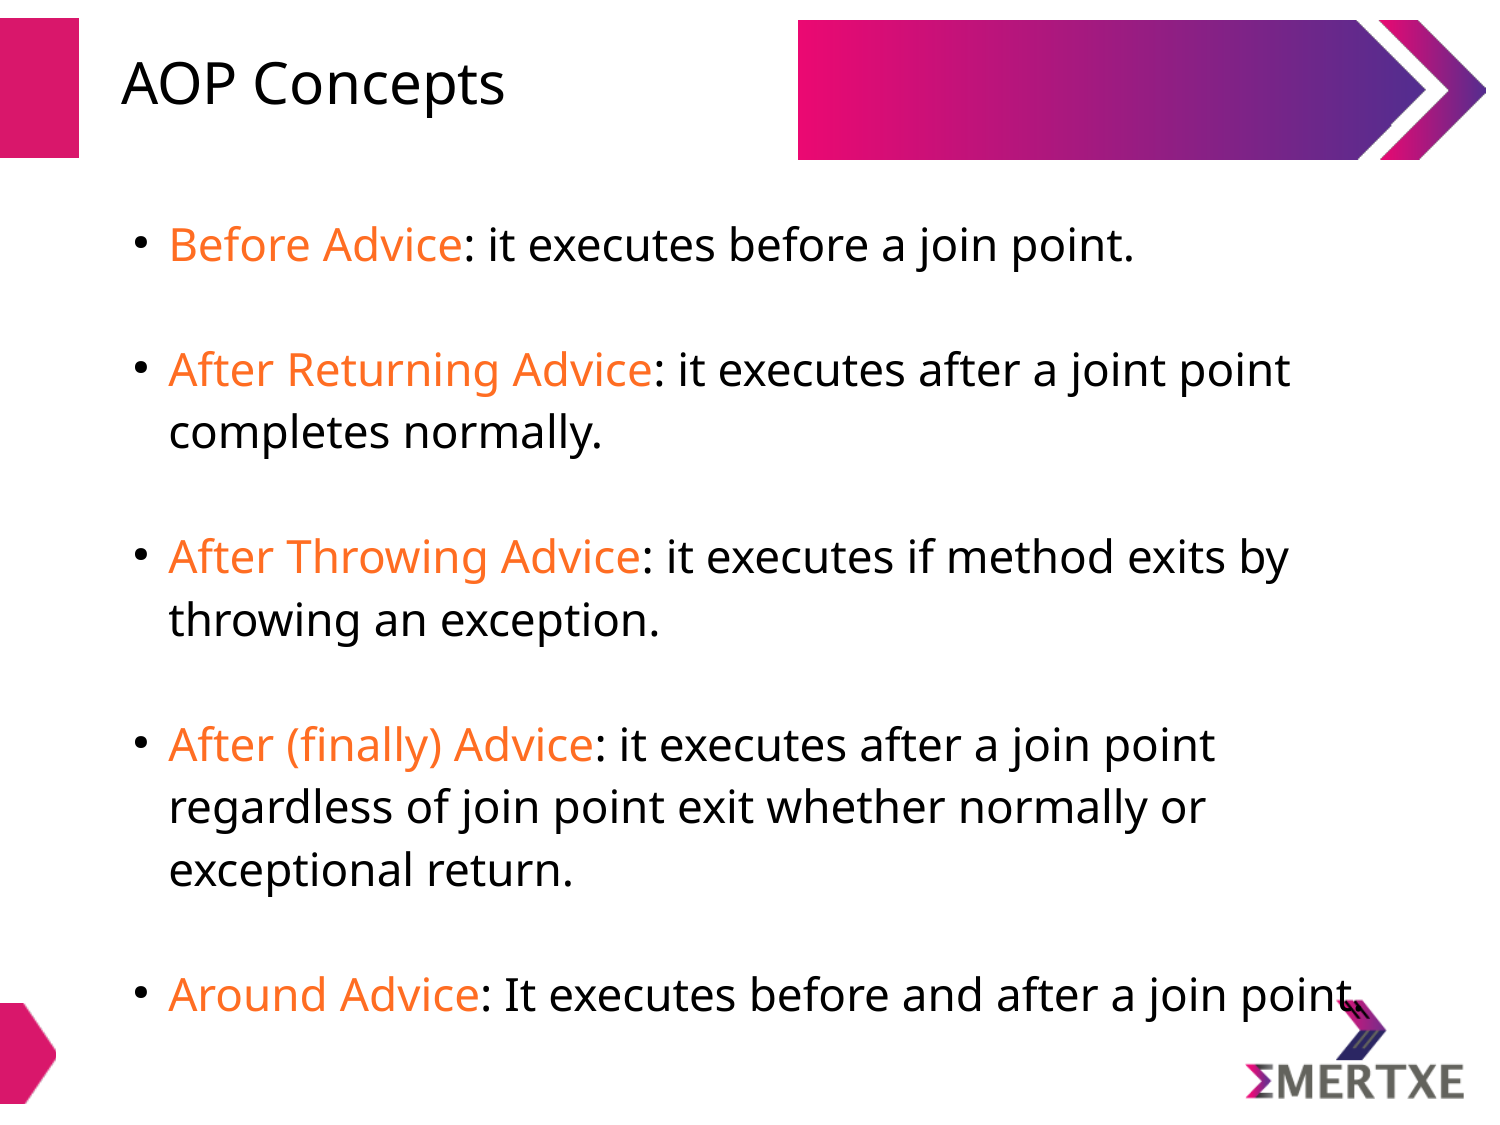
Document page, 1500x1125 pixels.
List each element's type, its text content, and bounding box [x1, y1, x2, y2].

picture [1275, 996, 1289, 1008]
text_box AOP Concepts [106, 35, 721, 119]
picture [798, 20, 1486, 160]
text_box Before Advice: it executes before a join point. After Returning Advice: it executes after a joint point completes normally. After Throwing Advice: it executes if method exits by throwing an exception. After (finally) Advice: it executes after a join point regardless of join point exit whether normally or exceptional return. Around Advice: It executes before and after a join point. [47, 204, 1418, 969]
picture [1247, 996, 1260, 1008]
picture [1245, 996, 1465, 1099]
